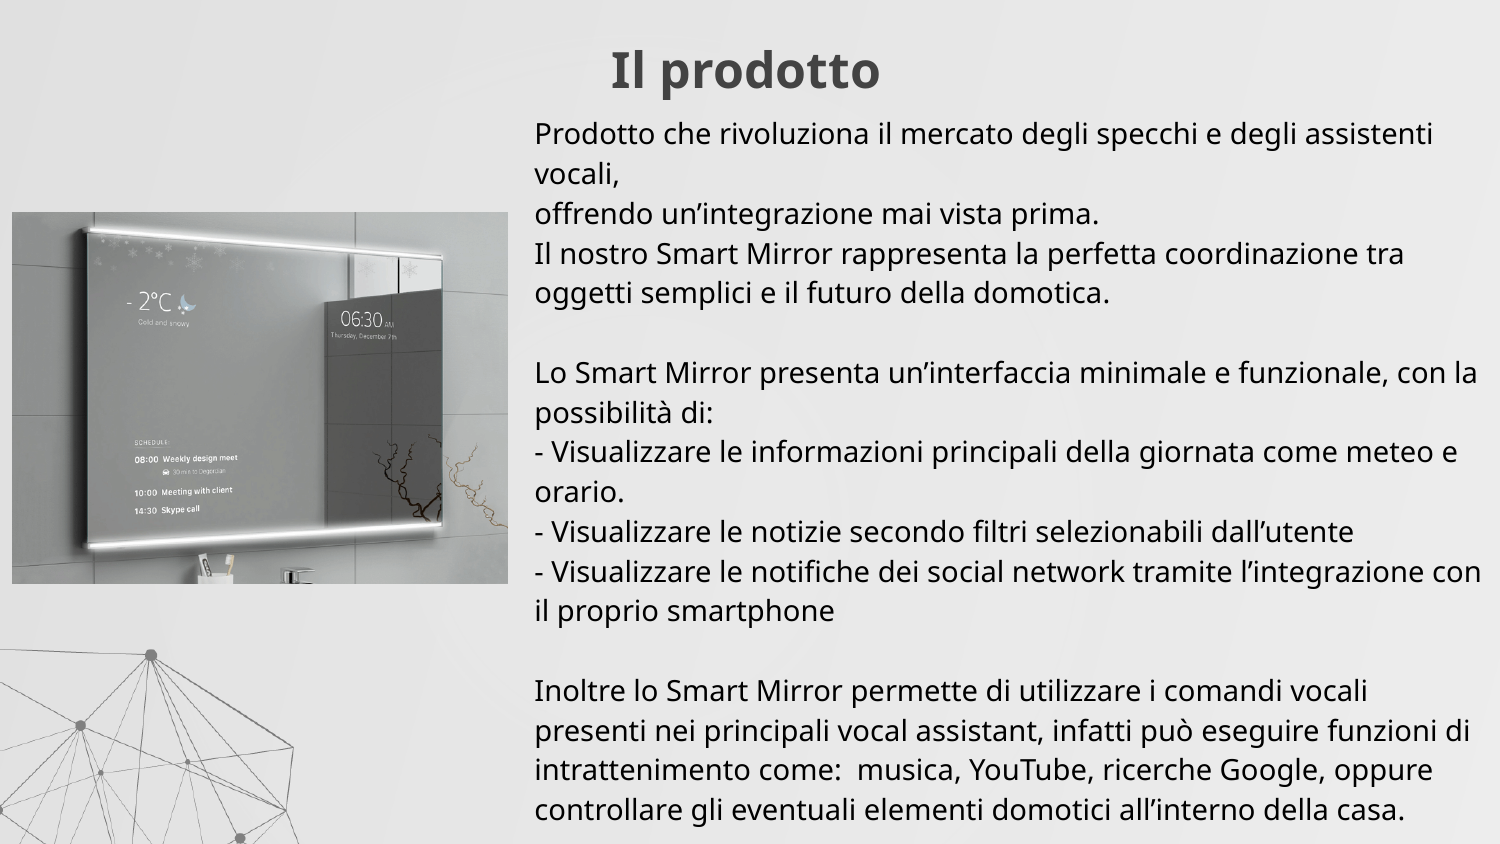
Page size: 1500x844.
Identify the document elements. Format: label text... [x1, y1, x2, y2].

picture [0, 0, 1500, 844]
text_box Prodotto che rivoluziona il mercato degli specchi e degli assistenti vocali, offrendo un’integrazione mai vista prima. Il nostro Smart Mirror rappresenta la perfetta coordinazione tra oggetti semplici e il futuro della domotica. Lo Smart Mirror presenta un’interfaccia minimale e funzionale, con la possibilità di: - Visualizzare le informazioni principali della giornata come meteo e orario. - Visualizzare le notizie secondo filtri selezionabili dall’utente - Visualizzare le notifiche dei social network tramite l’integrazione con il proprio smartphone Inoltre lo Smart Mirror permette di utilizzare i comandi vocali presenti nei principali vocal assistant, infatti può eseguire funzioni di intrattenimento come: musica, YouTube, ricerche Google, oppure controllare gli eventuali elementi domotici all’interno della casa. [519, 106, 1500, 780]
title Il prodotto [318, 23, 1175, 179]
